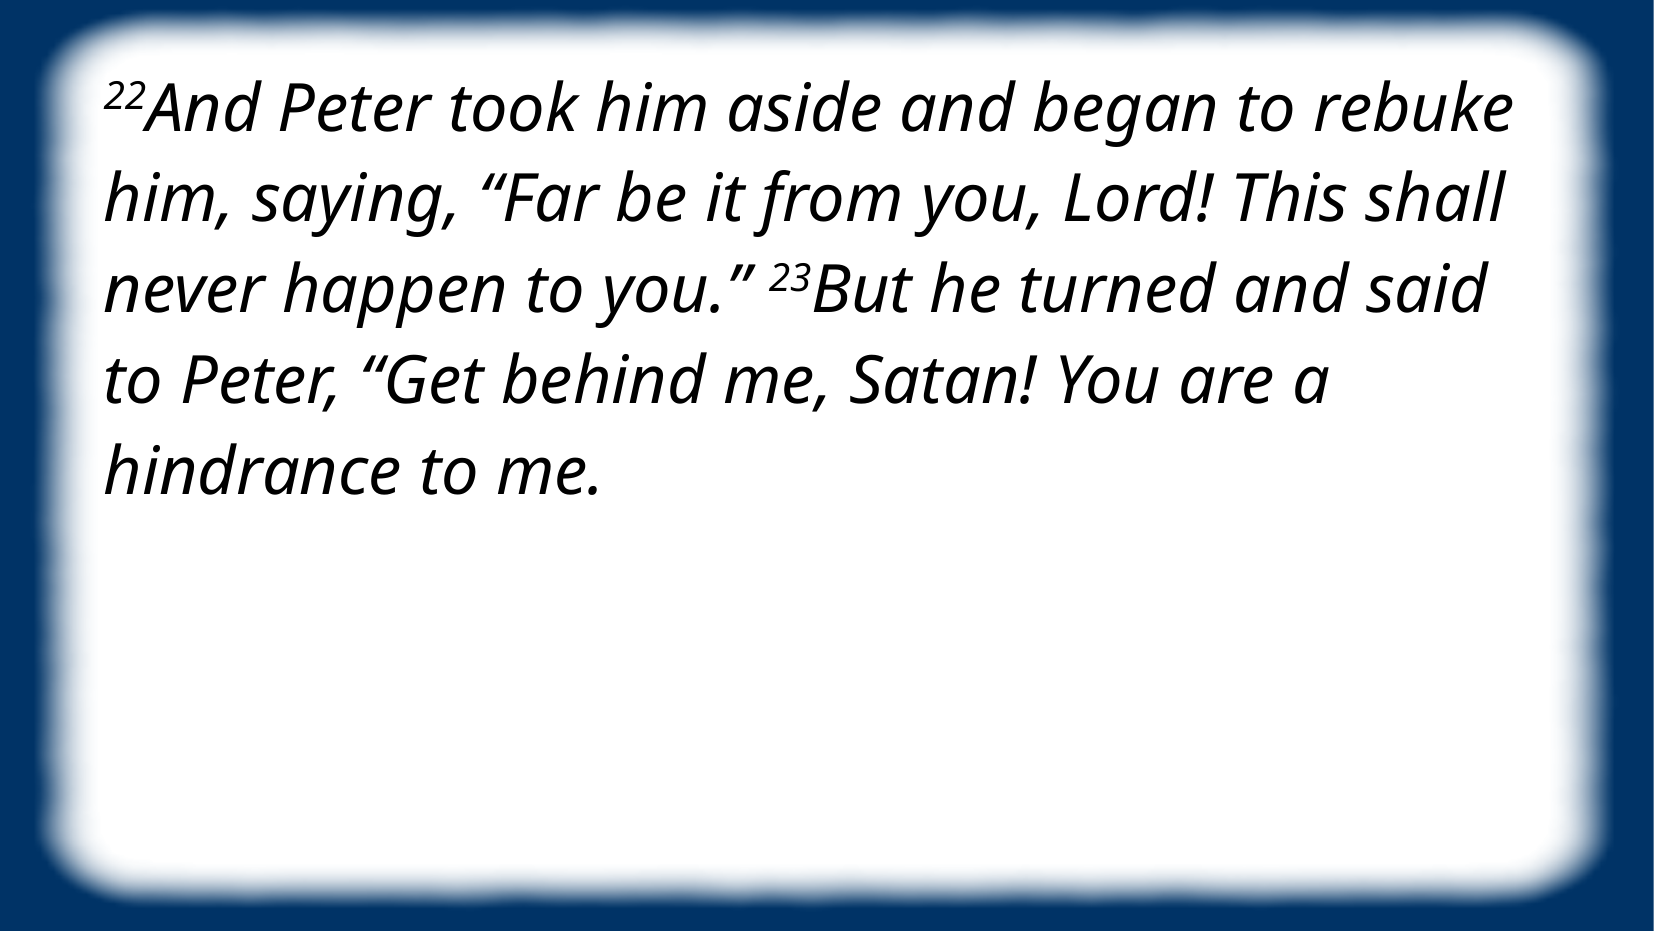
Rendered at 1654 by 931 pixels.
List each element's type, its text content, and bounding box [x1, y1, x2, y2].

picture [0, 0, 1654, 931]
text_box 22And Peter took him aside and began to rebuke him, saying, “Far be it from you, Lord! This shall never happen to you.” 23But he turned and said to Peter, “Get behind me, Satan! You are a hindrance to me. [88, 52, 1559, 537]
